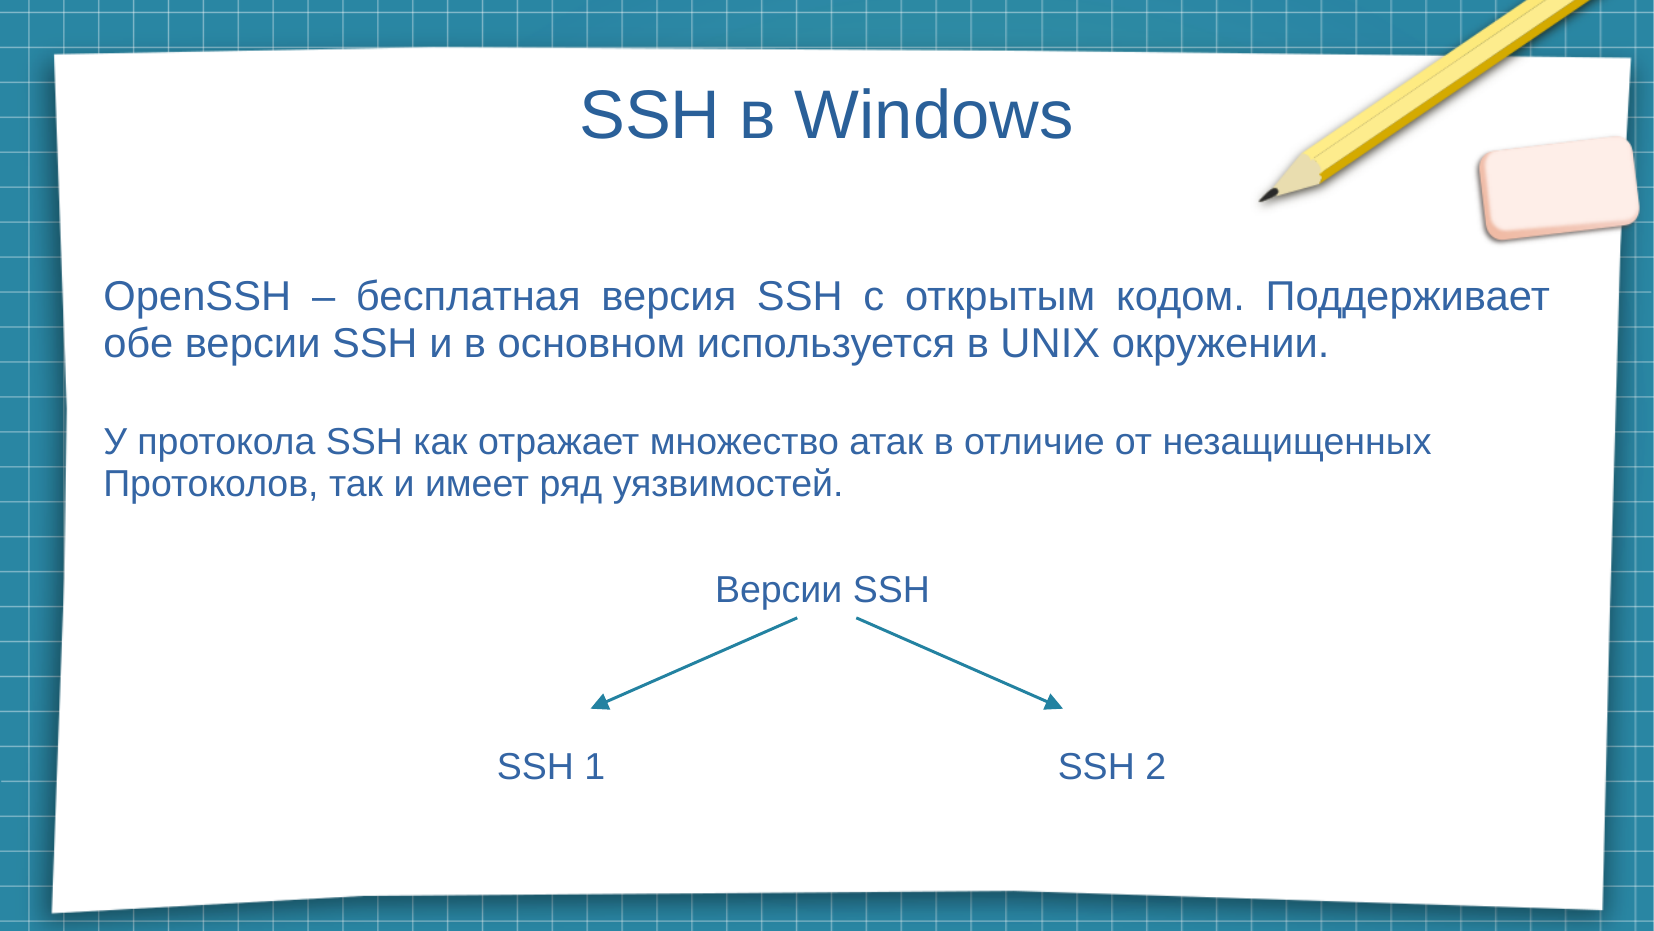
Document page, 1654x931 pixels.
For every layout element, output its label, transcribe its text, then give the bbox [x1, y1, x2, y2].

text_box SSH 1 [482, 738, 621, 796]
text_box SSH 2 [1043, 738, 1182, 796]
picture [0, 0, 1654, 931]
text_box Версии SSH [700, 561, 945, 618]
title SSH в Windows [82, 37, 1571, 193]
text_box OpenSSH – бесплатная версия SSH с открытым кодом. Поддерживает обе версии SSH и в основном используется в UNIX окружении. [88, 265, 1565, 374]
text_box У протокола SSH как отражает множество атак в отличие от незащищенных Протоколов, так и имеет ряд уязвимостей. [88, 413, 1448, 513]
